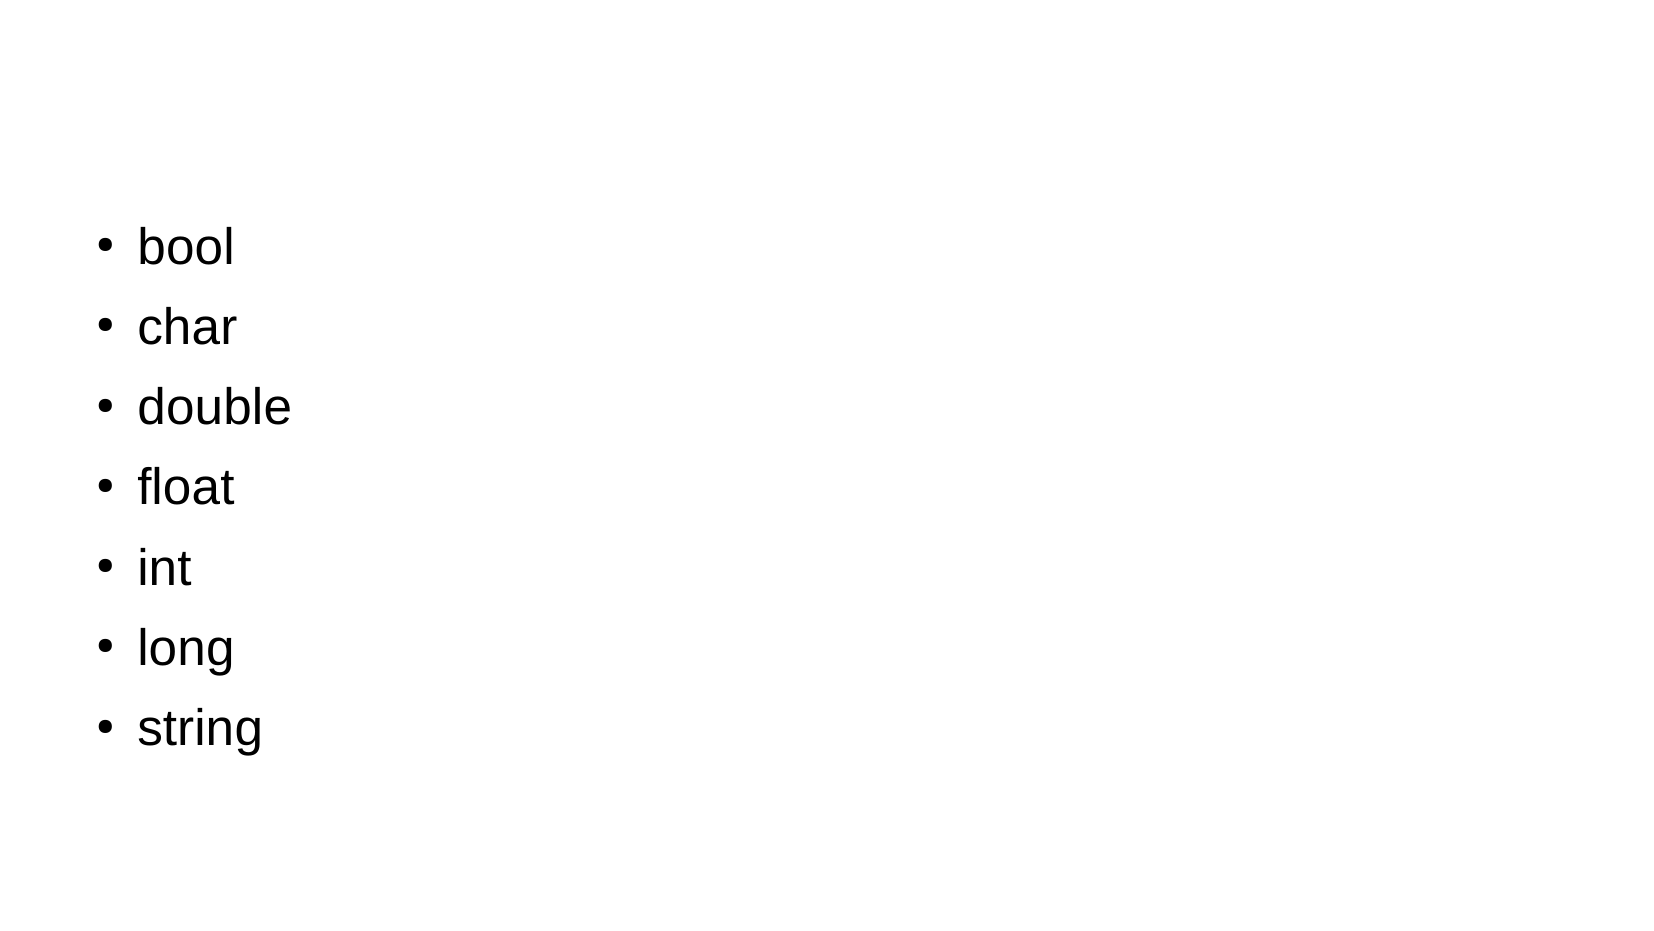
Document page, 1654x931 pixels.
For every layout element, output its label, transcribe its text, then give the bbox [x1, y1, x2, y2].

list bool char double float int long string [82, 217, 809, 758]
